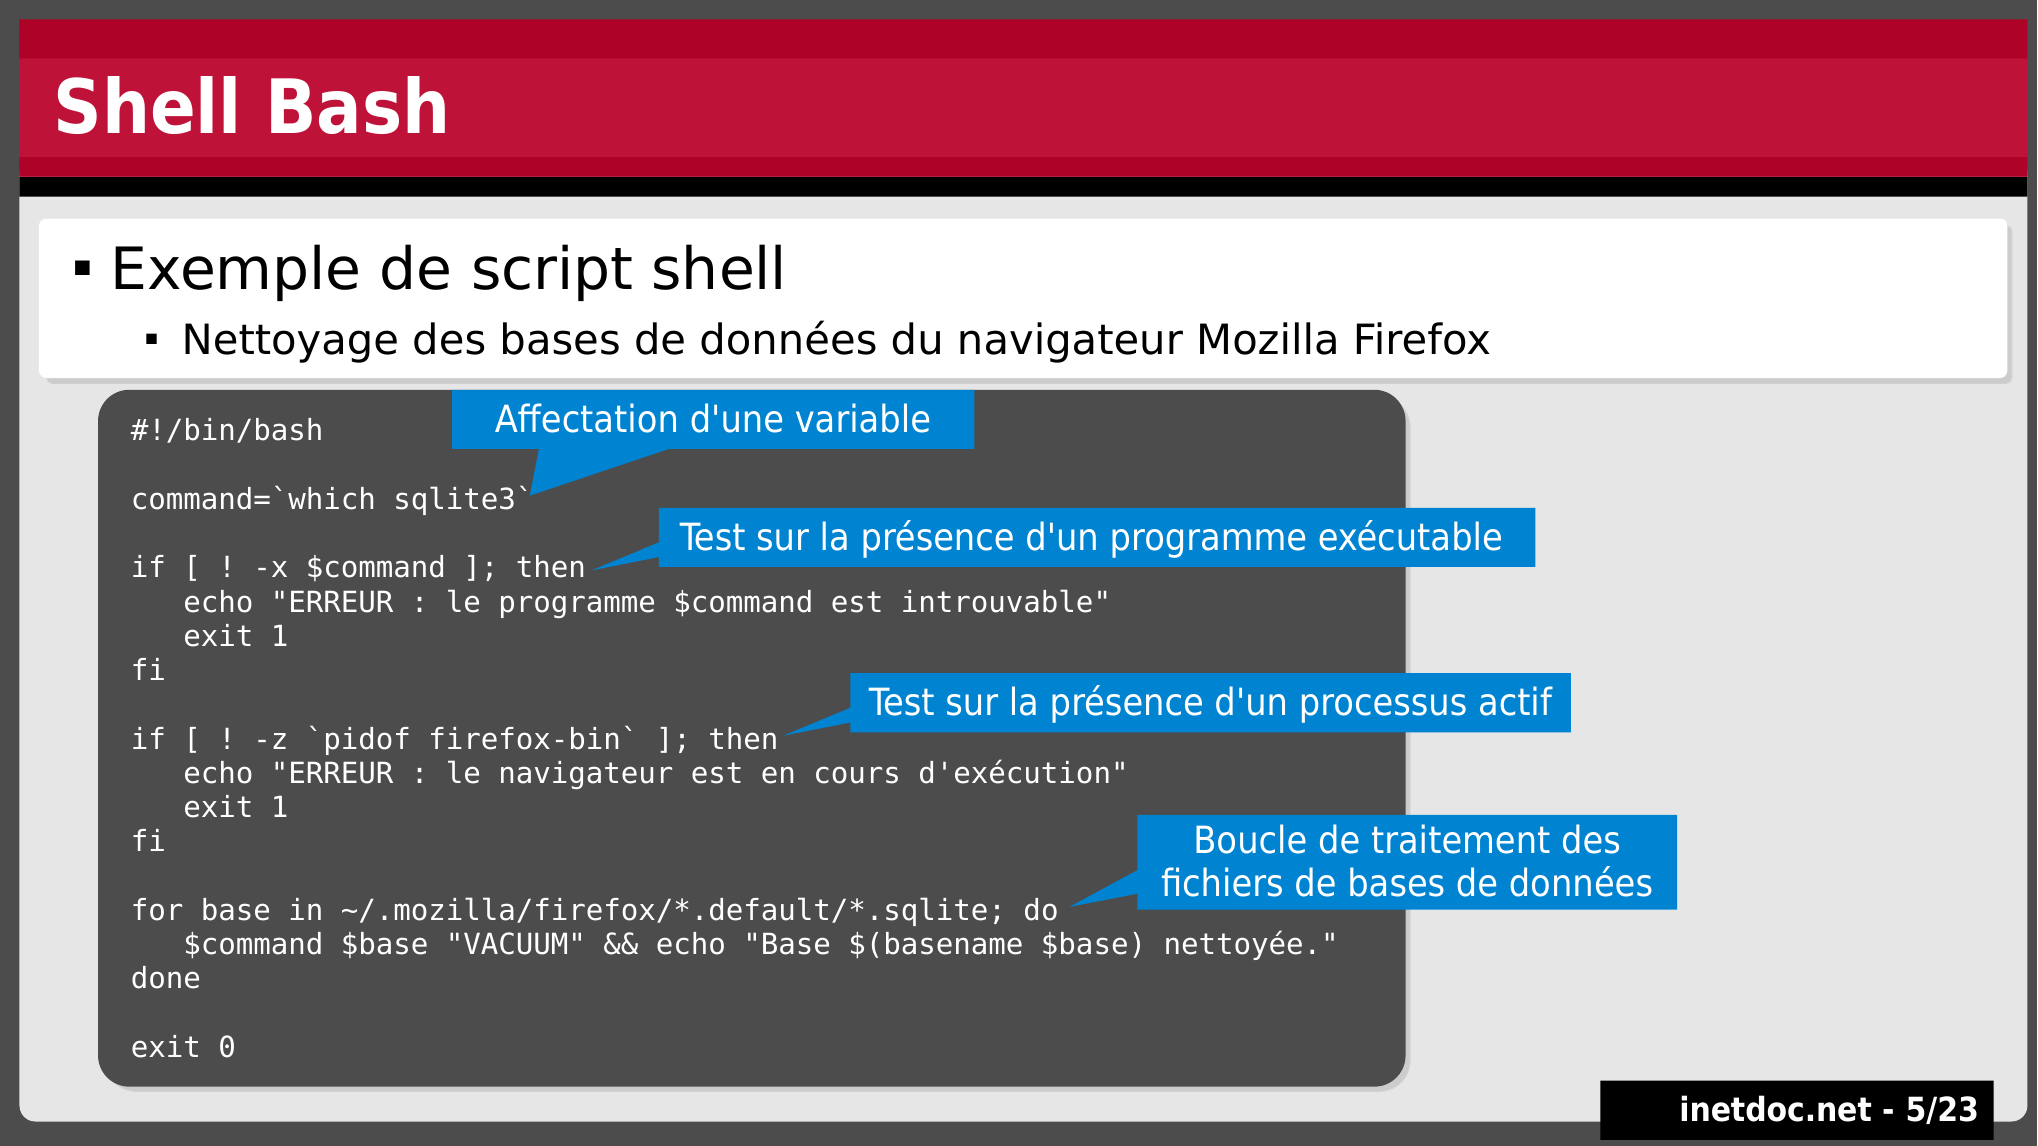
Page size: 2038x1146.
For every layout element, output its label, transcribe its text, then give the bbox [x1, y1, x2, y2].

text_box Boucle de traitement des fichiers de bases de données [1069, 814, 1678, 910]
text_box Exemple de script shell Nettoyage des bases de données du navigateur Mozilla Firefox [38, 218, 2008, 379]
text_box [19, 19, 2028, 59]
text_box #!/bin/bash command=`which sqlite3` if [ ! -x $command ]; then echo "ERREUR : le programme $command est introuvable" exit 1 fi if [ ! -z `pidof firefox-bin` ]; then echo "ERREUR : le navigateur est en cours d'exécution" exit 1 fi for base in ~/.mozilla/firefox/*.default/*.sqlite; do $command $base "VACUUM" && echo "Base $(basename $base) nettoyée." done exit 0 [98, 389, 1406, 1087]
text_box Shell Bash [19, 59, 2028, 157]
text_box [19, 157, 2028, 1122]
text_box Test sur la présence d'un programme exécutable [591, 507, 1536, 571]
text_box Affectation d'une variable [452, 389, 975, 496]
text_box Test sur la présence d'un processus actif [783, 673, 1571, 736]
text_box inetdoc.net - <numéro>/23 [1600, 1080, 1994, 1140]
